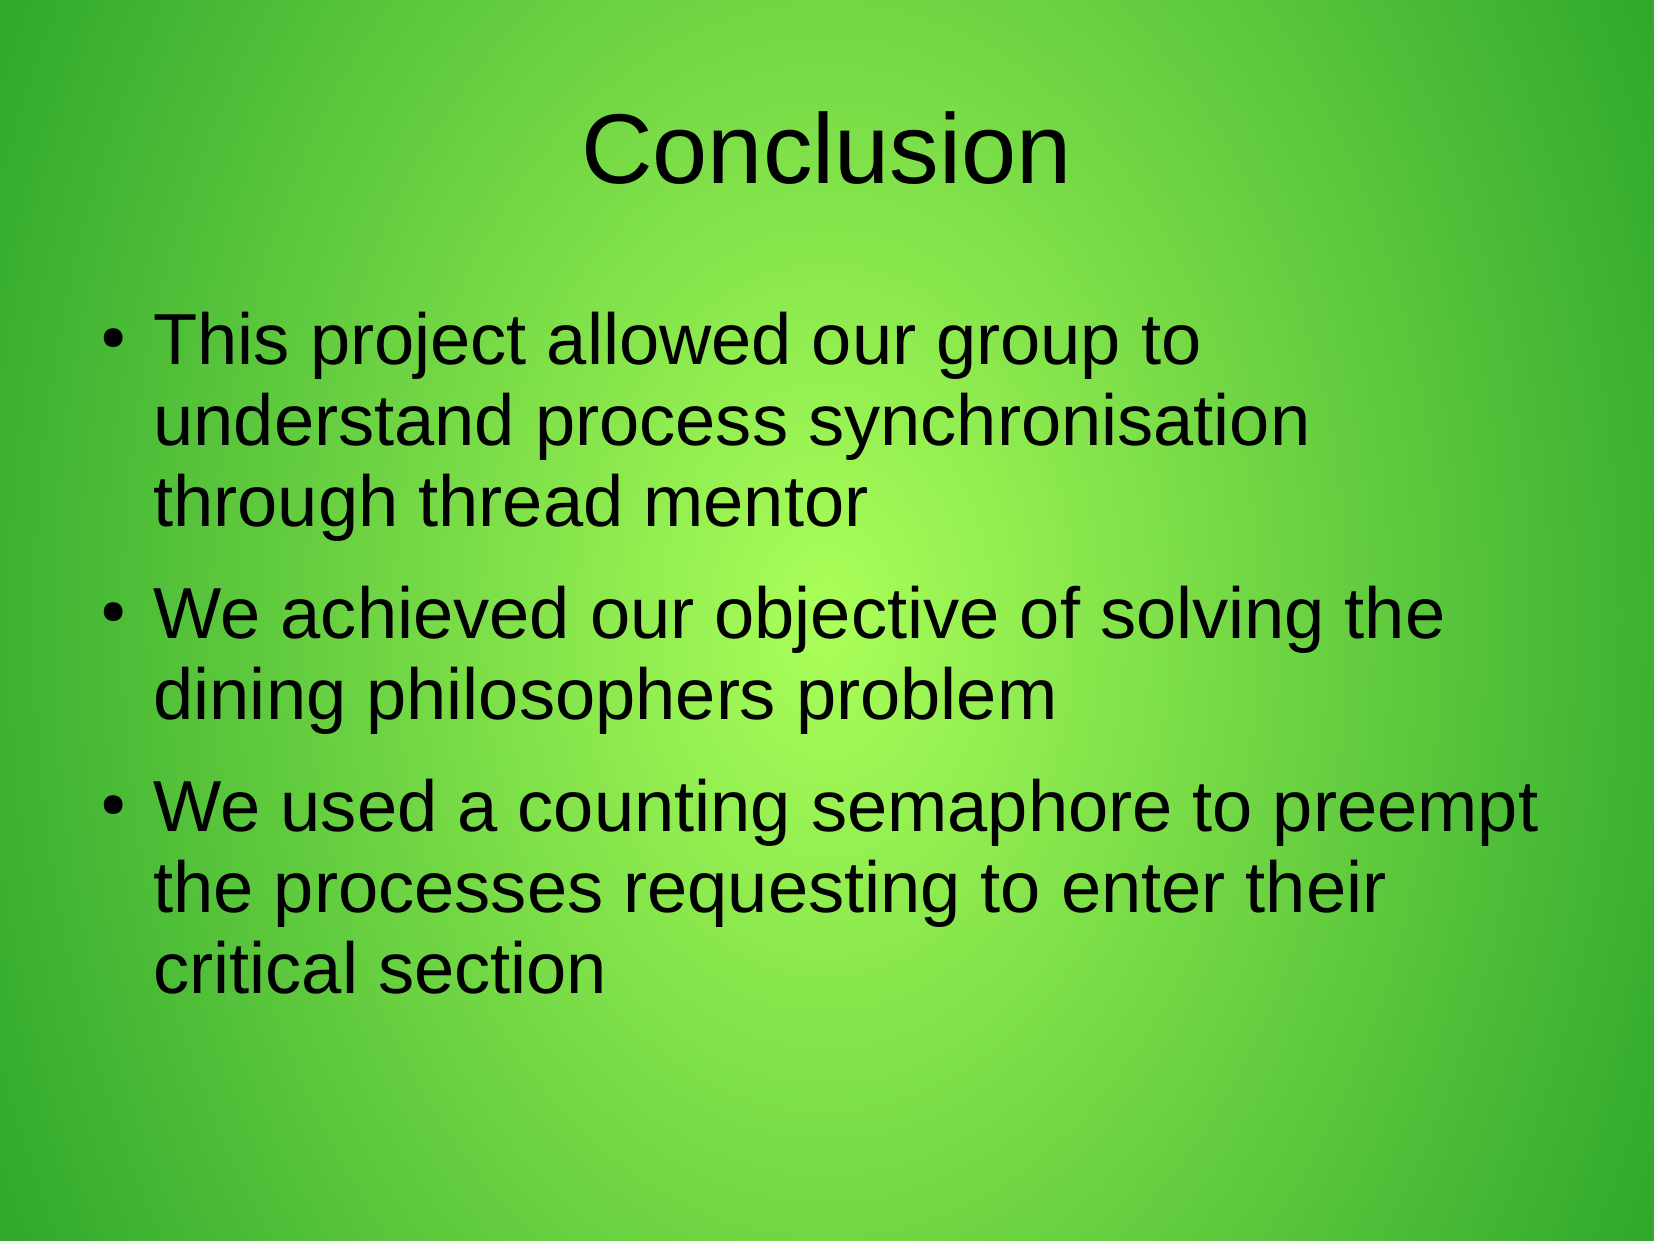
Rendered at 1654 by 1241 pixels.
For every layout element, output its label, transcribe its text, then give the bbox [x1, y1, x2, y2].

title Conclusion [82, 47, 1571, 252]
list This project allowed our group to understand process synchronisation through thread mentor We achieved our objective of solving the dining philosophers problem We used a counting semaphore to preempt the processes requesting to enter their critical section [82, 299, 1571, 1019]
